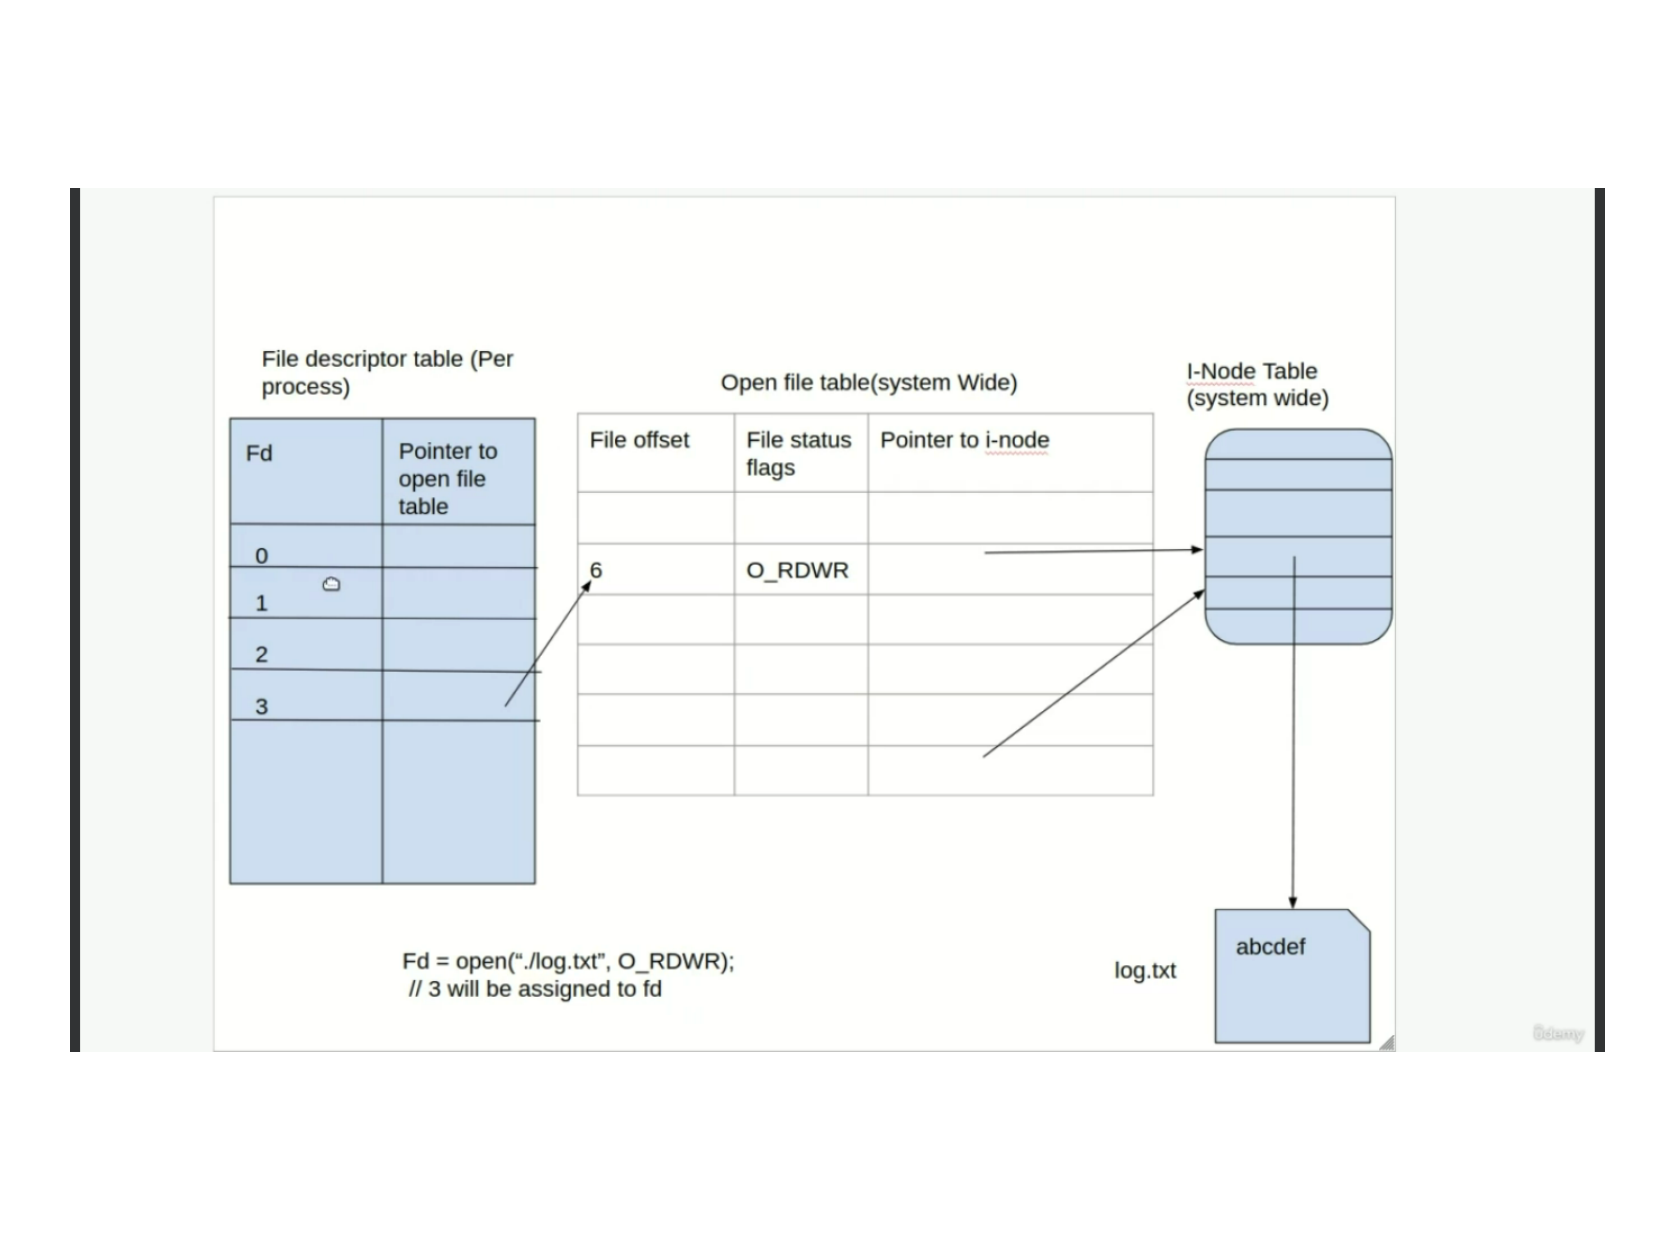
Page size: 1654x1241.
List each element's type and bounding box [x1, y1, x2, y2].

picture [70, 188, 1605, 1052]
